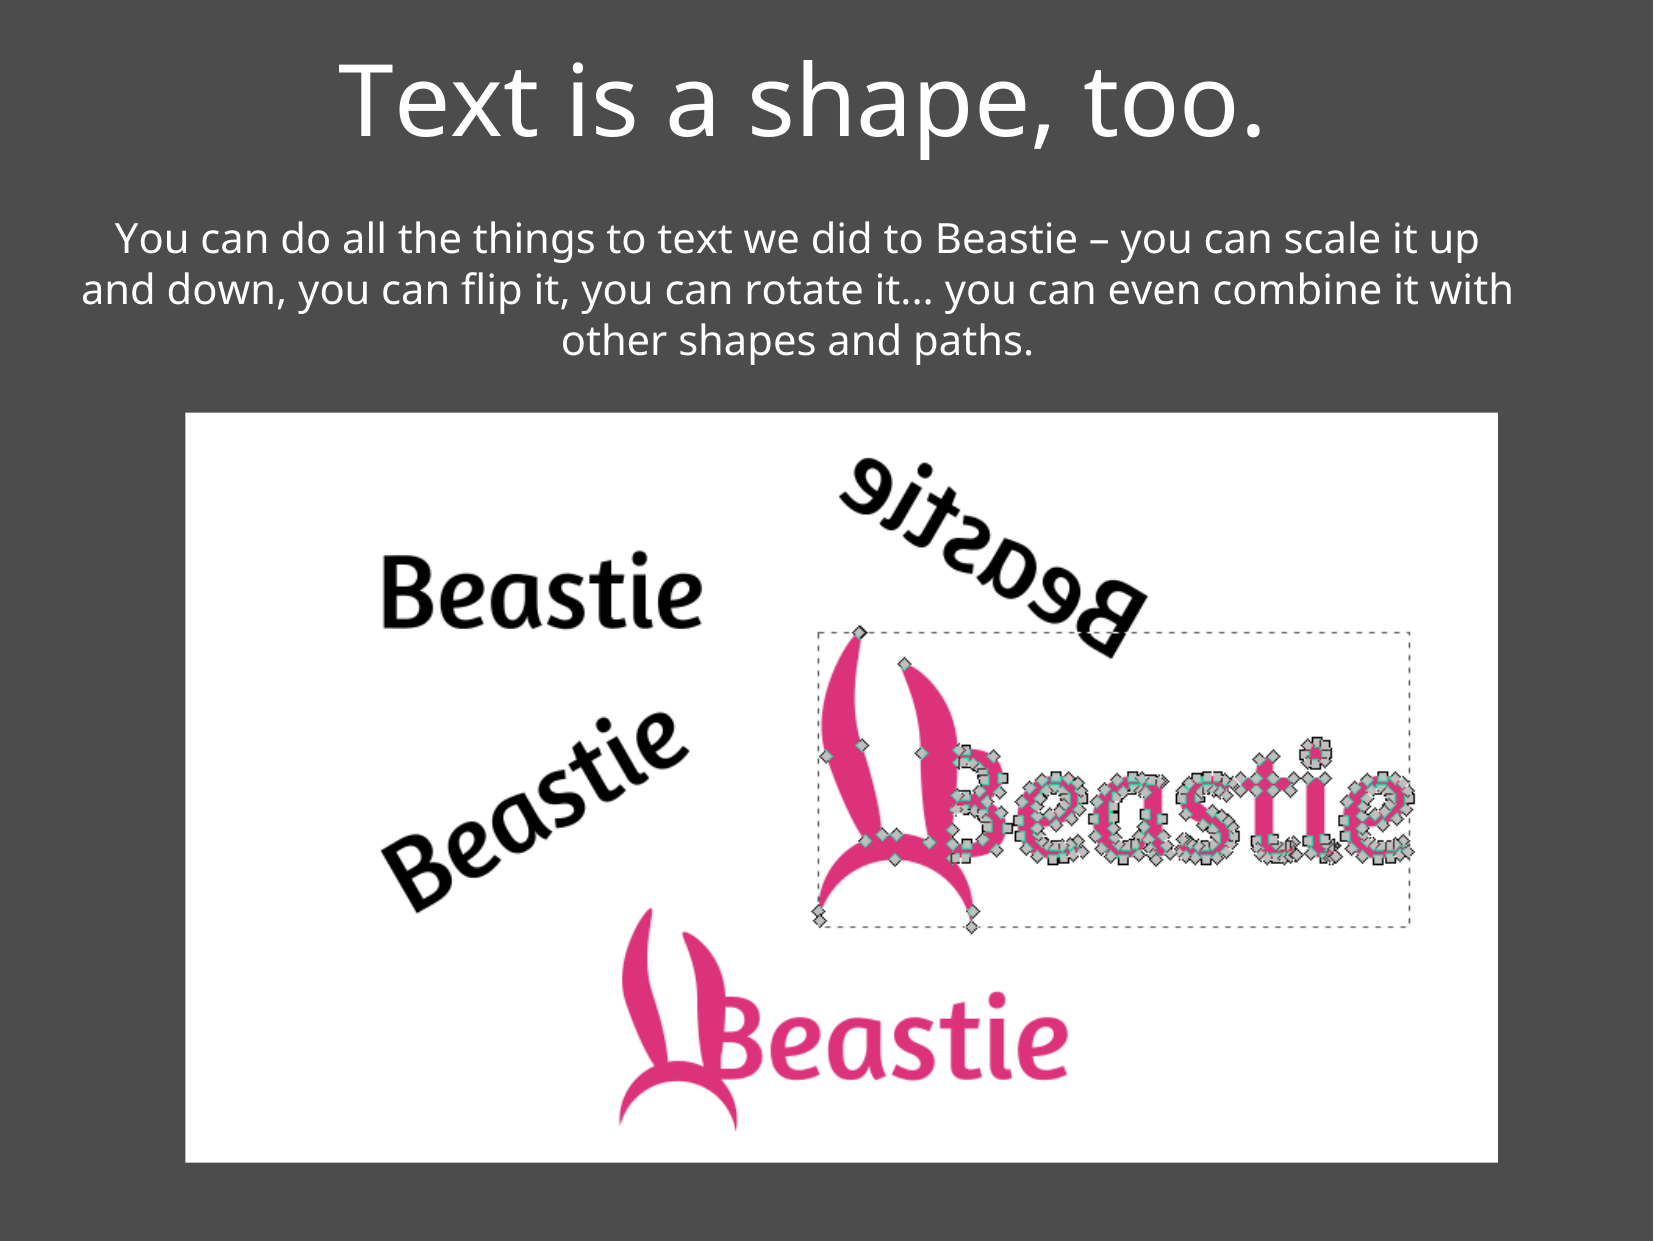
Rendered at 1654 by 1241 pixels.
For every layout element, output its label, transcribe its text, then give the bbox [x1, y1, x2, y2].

title Text is a shape, too. [53, 0, 1554, 239]
text_box [185, 412, 1498, 1163]
picture [316, 449, 1423, 1138]
title You can do all the things to text we did to Beastie – you can scale it up and down, you can flip it, you can rotate it... you can even combine it with other shapes and paths. [75, 194, 1521, 384]
